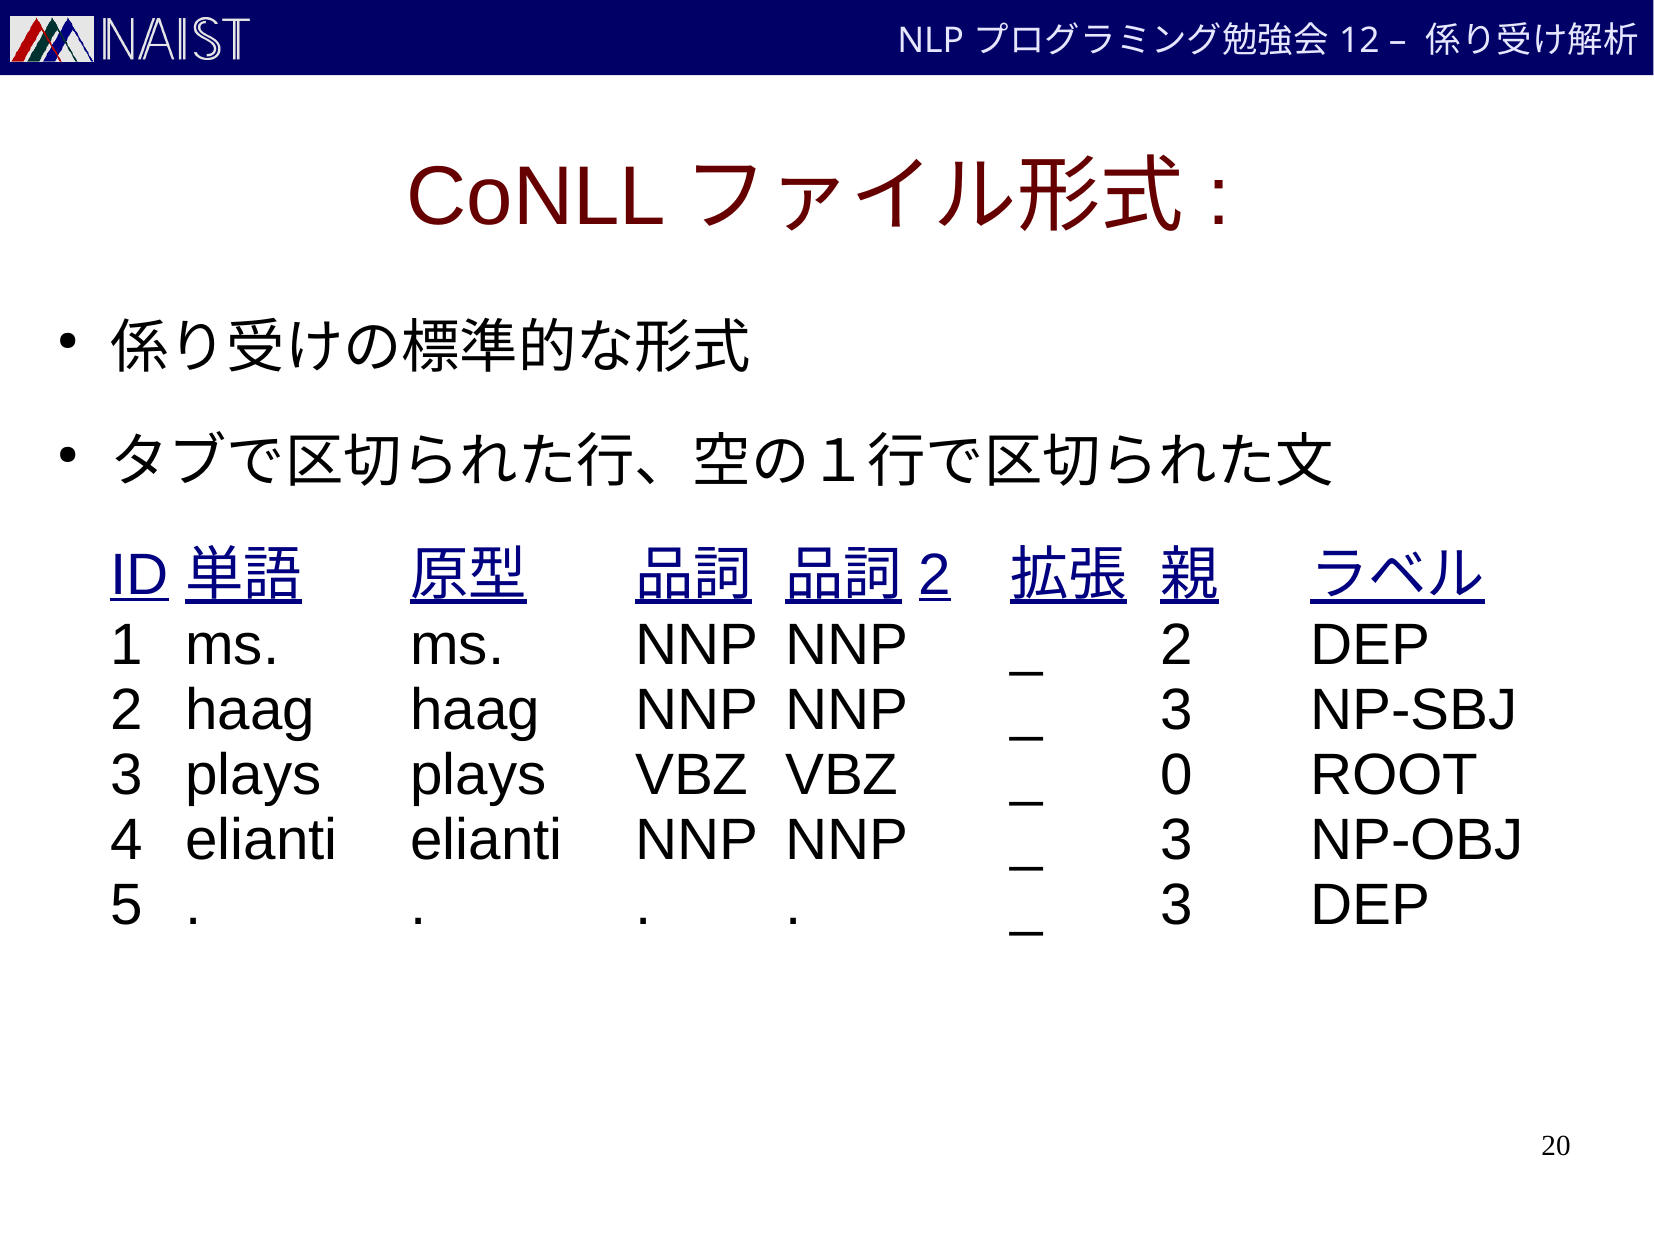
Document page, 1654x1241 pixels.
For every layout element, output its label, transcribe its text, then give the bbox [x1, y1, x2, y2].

title CoNLLファイル形式: [75, 92, 1564, 285]
picture [10, 16, 94, 62]
picture [102, 17, 251, 60]
list 係り受けの標準的な形式 タブで区切られた行、空の１行で区切られた文 ID 単語 原型 品詞 品詞2 拡張 親 ラベル 1 ms. ms. NNP NNP _ 2 DEP 2 haag haag NNP NNP _ 3 NP-SBJ 3 plays plays VBZ VBZ _ 0 ROOT 4 elianti elianti NNP NNP _ 3 NP-OBJ 5 . . . . _ 3 DEP [39, 300, 1528, 1119]
